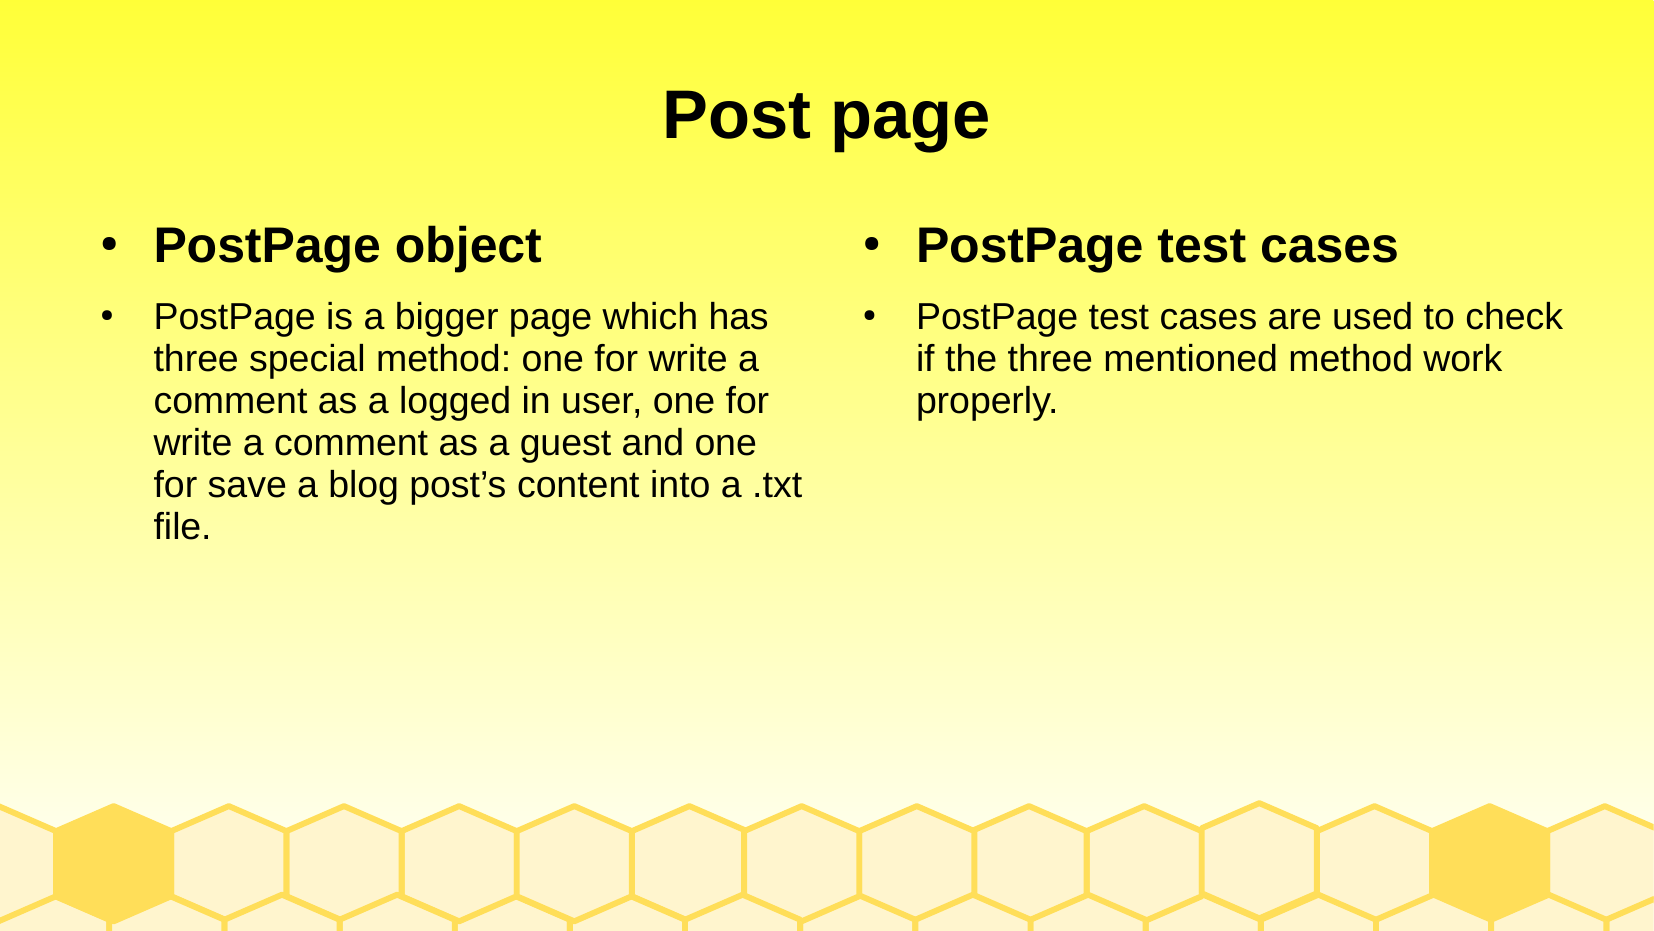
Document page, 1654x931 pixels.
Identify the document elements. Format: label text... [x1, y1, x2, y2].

list PostPage object PostPage is a bigger page which has three special method: one for write a comment as a logged in user, one for write a comment as a guest and one for save a blog post’s content into a .txt file. [82, 217, 809, 758]
list PostPage test cases PostPage test cases are used to check if the three mentioned method work properly. [845, 217, 1572, 758]
title Post page [82, 37, 1571, 193]
